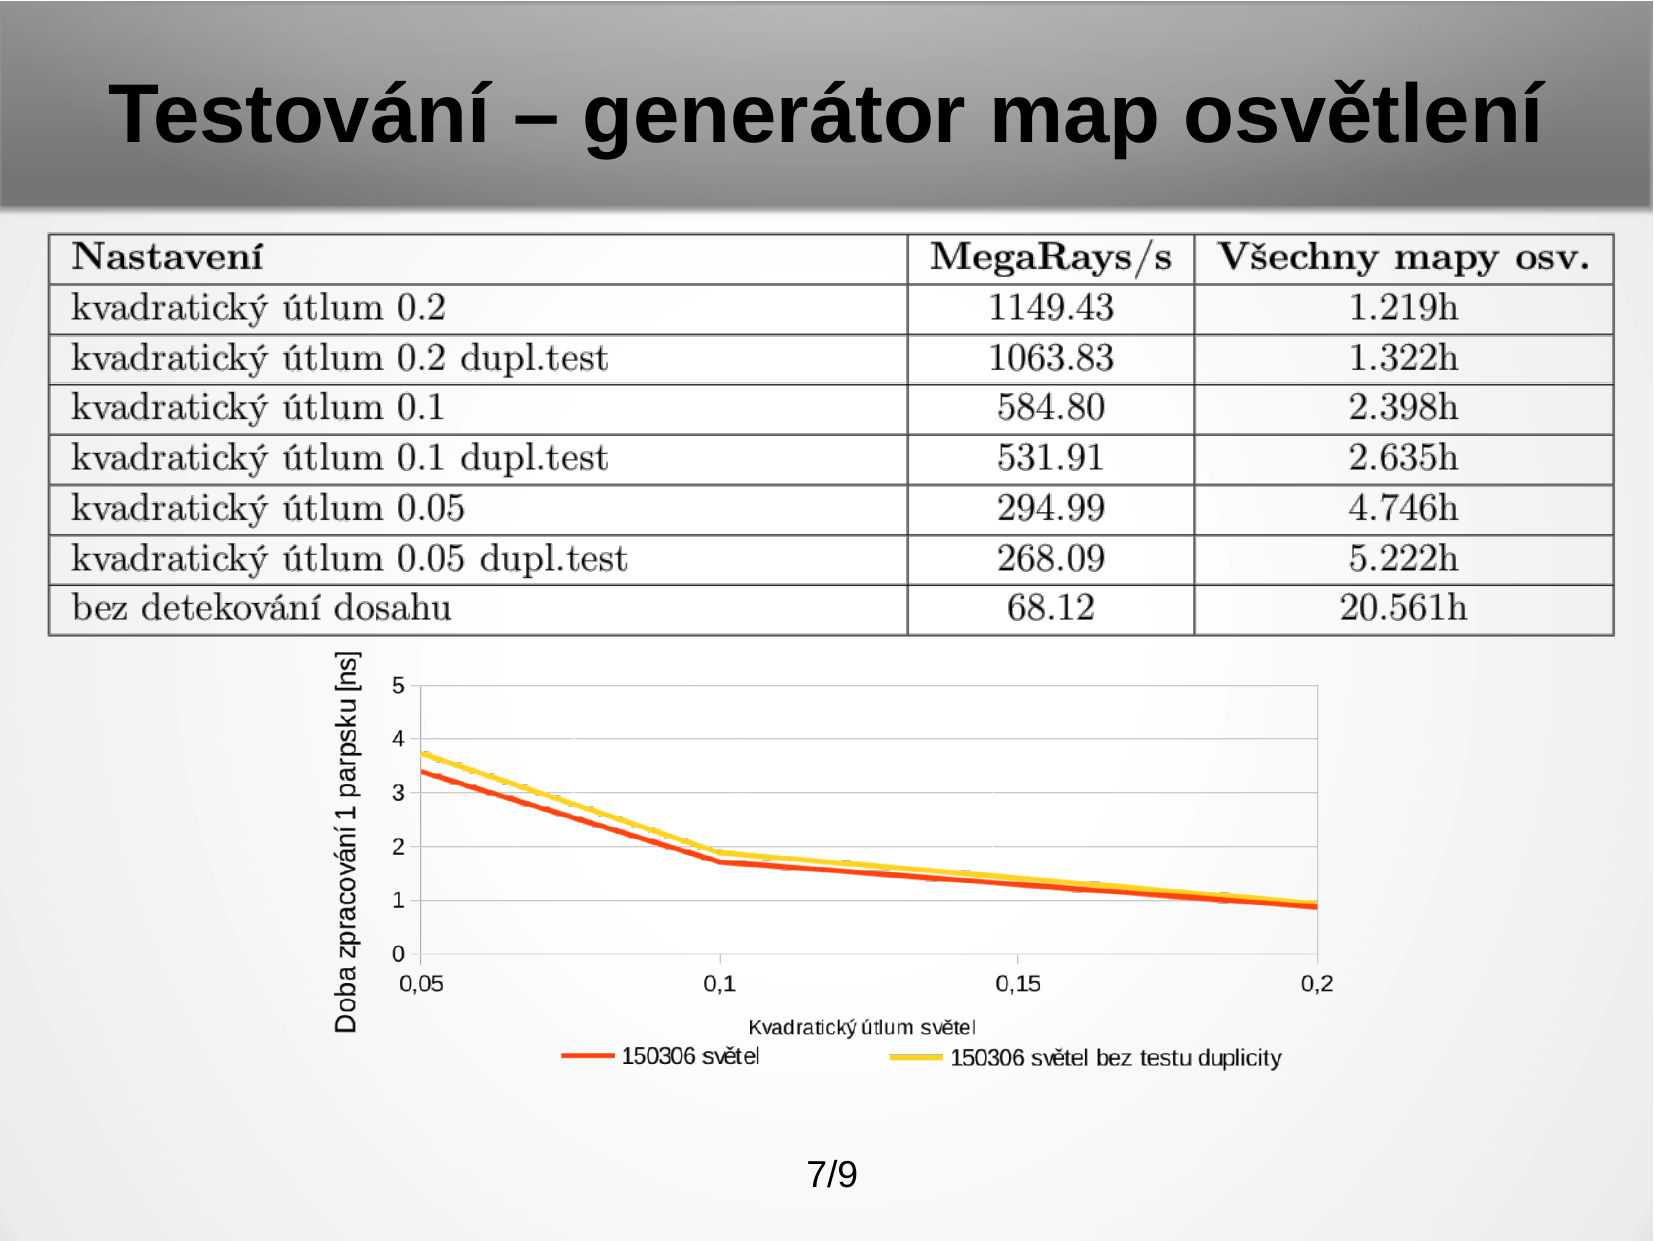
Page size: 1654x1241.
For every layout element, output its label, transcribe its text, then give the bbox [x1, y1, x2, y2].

picture [0, 1, 1654, 1241]
title Testování – generátor map osvětlení [82, 49, 1571, 179]
text_box <number>/9 [590, 1145, 1074, 1216]
